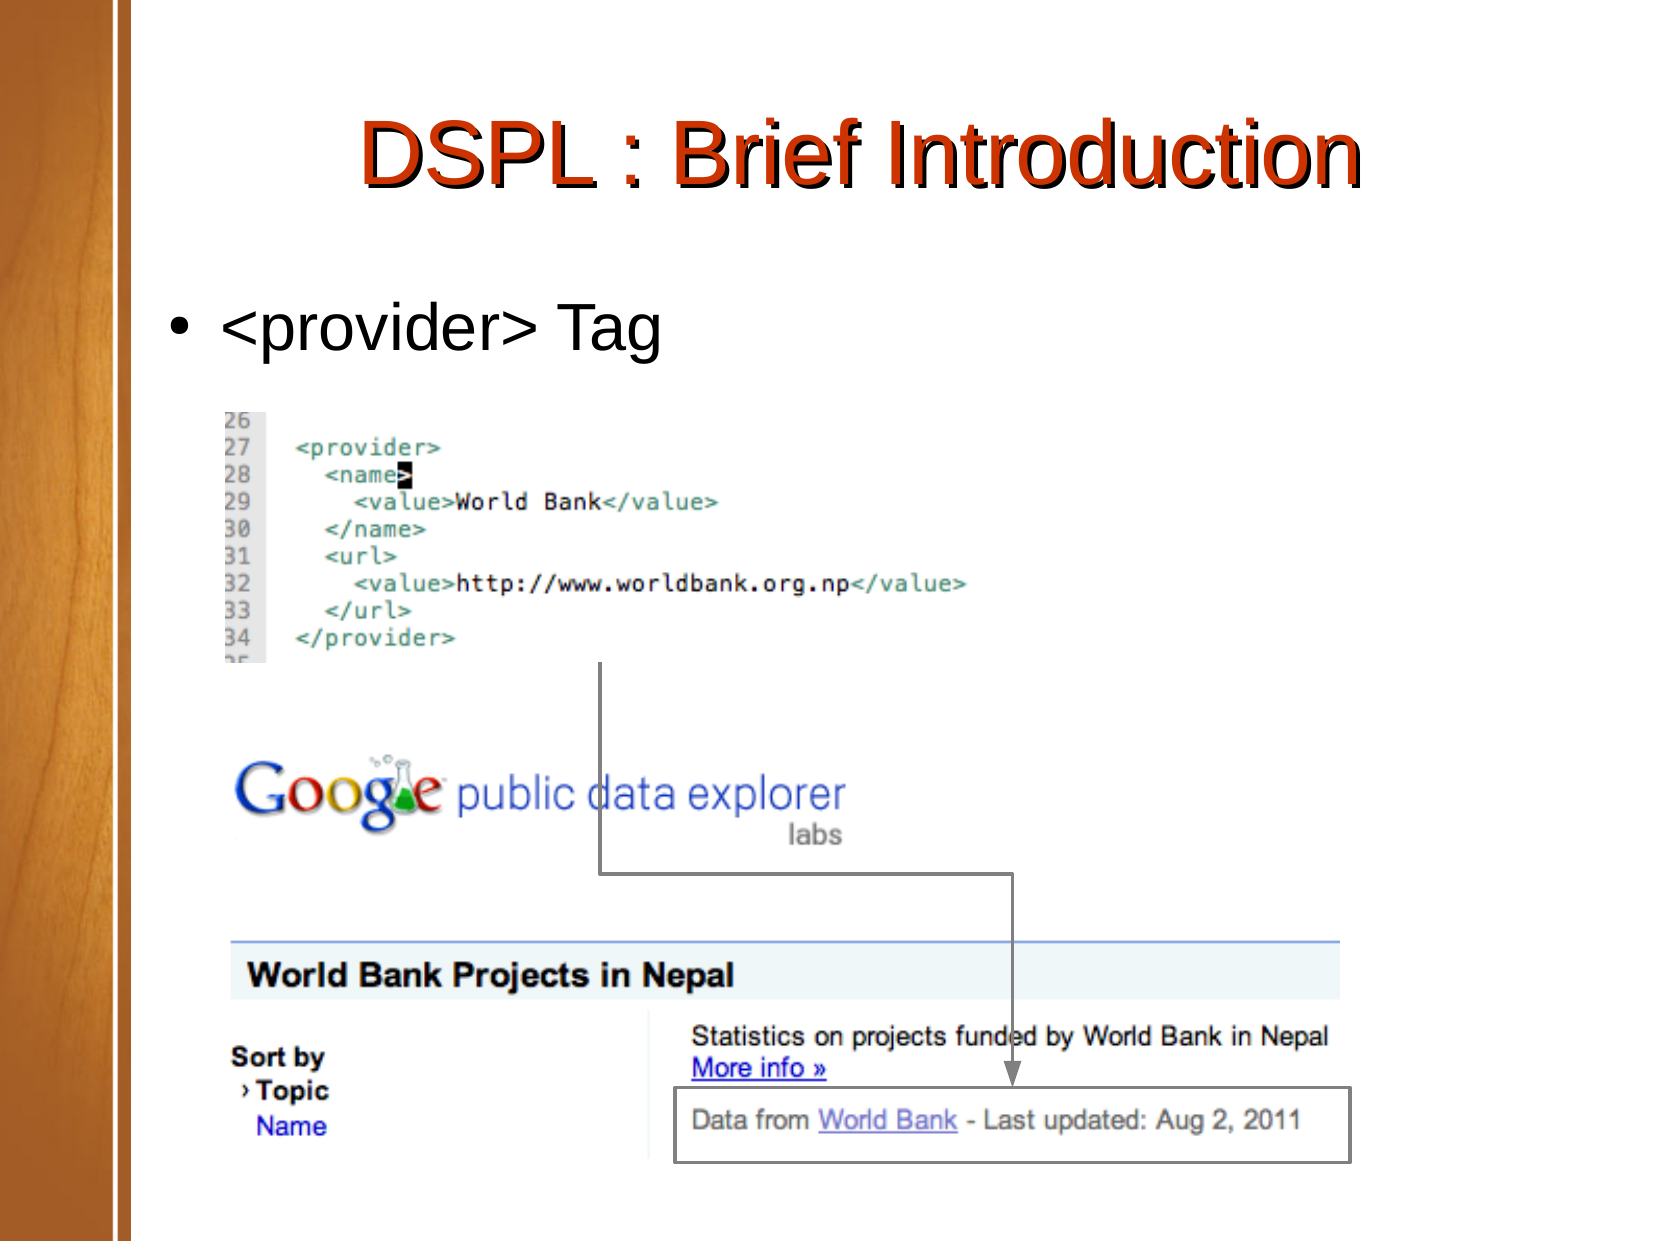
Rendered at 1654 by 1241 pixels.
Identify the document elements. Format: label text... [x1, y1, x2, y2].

title DSPL : Brief Introduction [150, 56, 1571, 250]
picture [225, 412, 976, 663]
picture [677, 1089, 1340, 1159]
picture [0, 0, 131, 1241]
list <provider> Tag [150, 290, 1571, 1094]
picture [225, 749, 1011, 1159]
picture [602, 749, 1340, 1086]
